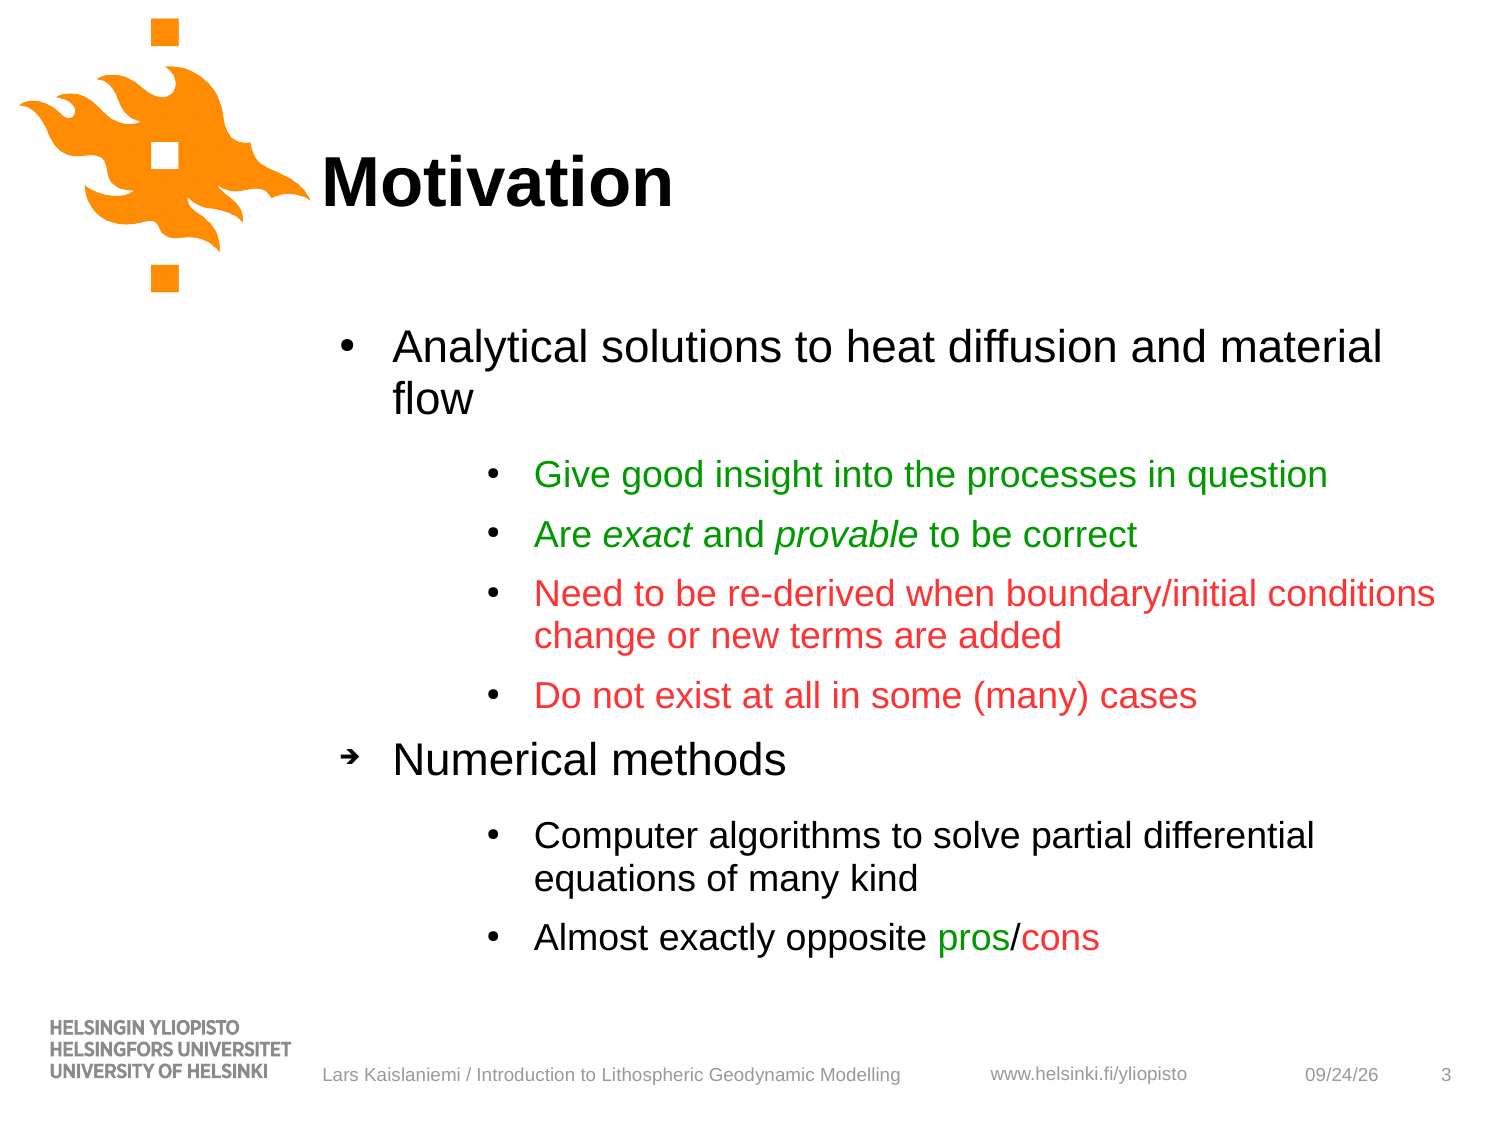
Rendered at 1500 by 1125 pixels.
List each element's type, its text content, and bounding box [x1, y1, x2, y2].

picture [32, 1001, 309, 1096]
list Analytical solutions to heat diffusion and material flow Give good insight into the processes in question Are exact and provable to be correct Need to be re-derived when boundary/initial conditions change or new terms are added Do not exist at all in some (many) cases Numerical methods Computer algorithms to solve partial differential equations of many kind Almost exactly opposite pros/cons [321, 321, 1447, 974]
picture [0, 0, 337, 318]
title Motivation [321, 87, 1447, 276]
